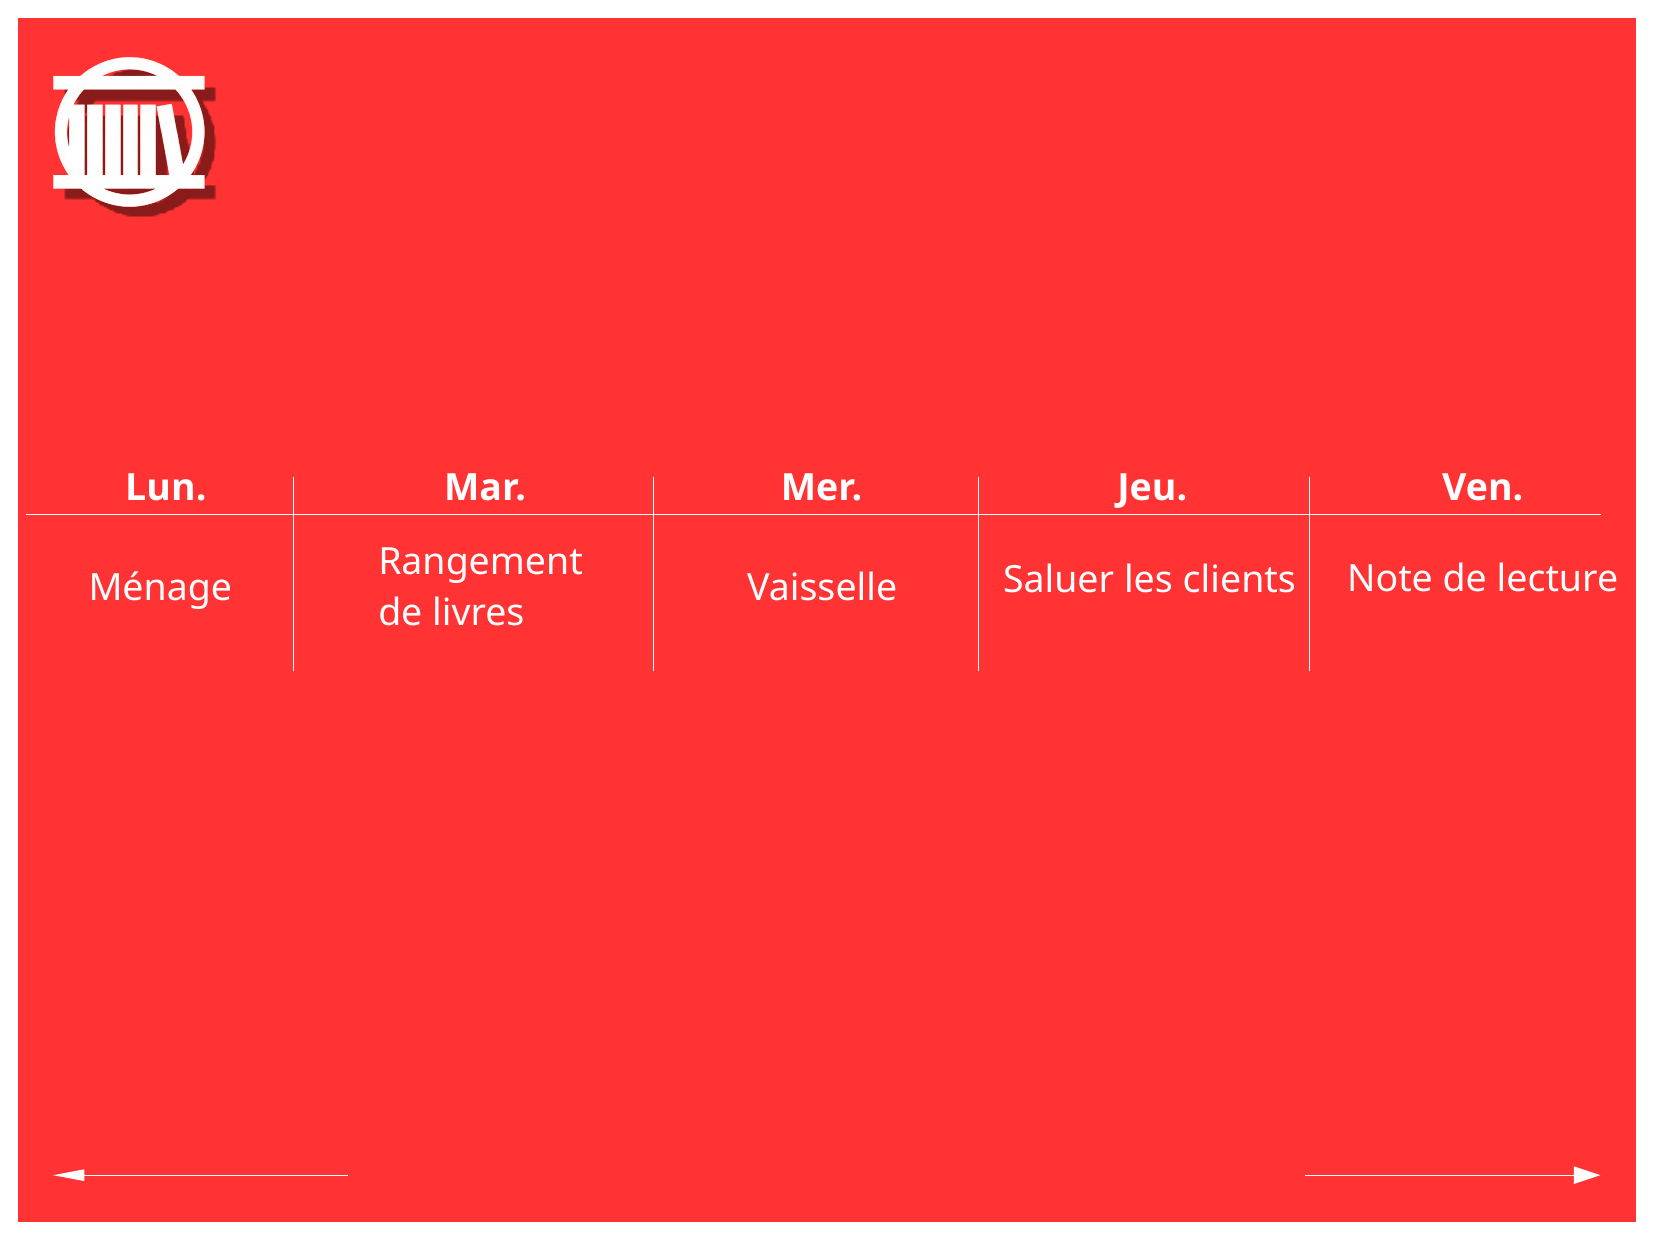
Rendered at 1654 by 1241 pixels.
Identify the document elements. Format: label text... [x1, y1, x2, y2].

text_box Note de lecture [1332, 543, 1629, 619]
text_box Jeu. [1102, 515, 1198, 519]
text_box Saluer les clients [988, 544, 1315, 620]
text_box Ven. [1427, 453, 1533, 514]
text_box Mar. [429, 453, 537, 514]
text_box Ven. [1427, 515, 1533, 519]
text_box Mer. [766, 453, 874, 514]
picture [17, 20, 240, 243]
text_box Mer. [766, 515, 874, 519]
text_box Rangement de livres [363, 527, 601, 663]
text_box Ménage [73, 553, 243, 629]
text_box Lun. [110, 453, 212, 514]
text_box Mar. [429, 515, 537, 519]
text_box Vaisselle [732, 553, 917, 629]
text_box Jeu. [1102, 453, 1198, 514]
text_box Lun. [110, 515, 212, 519]
